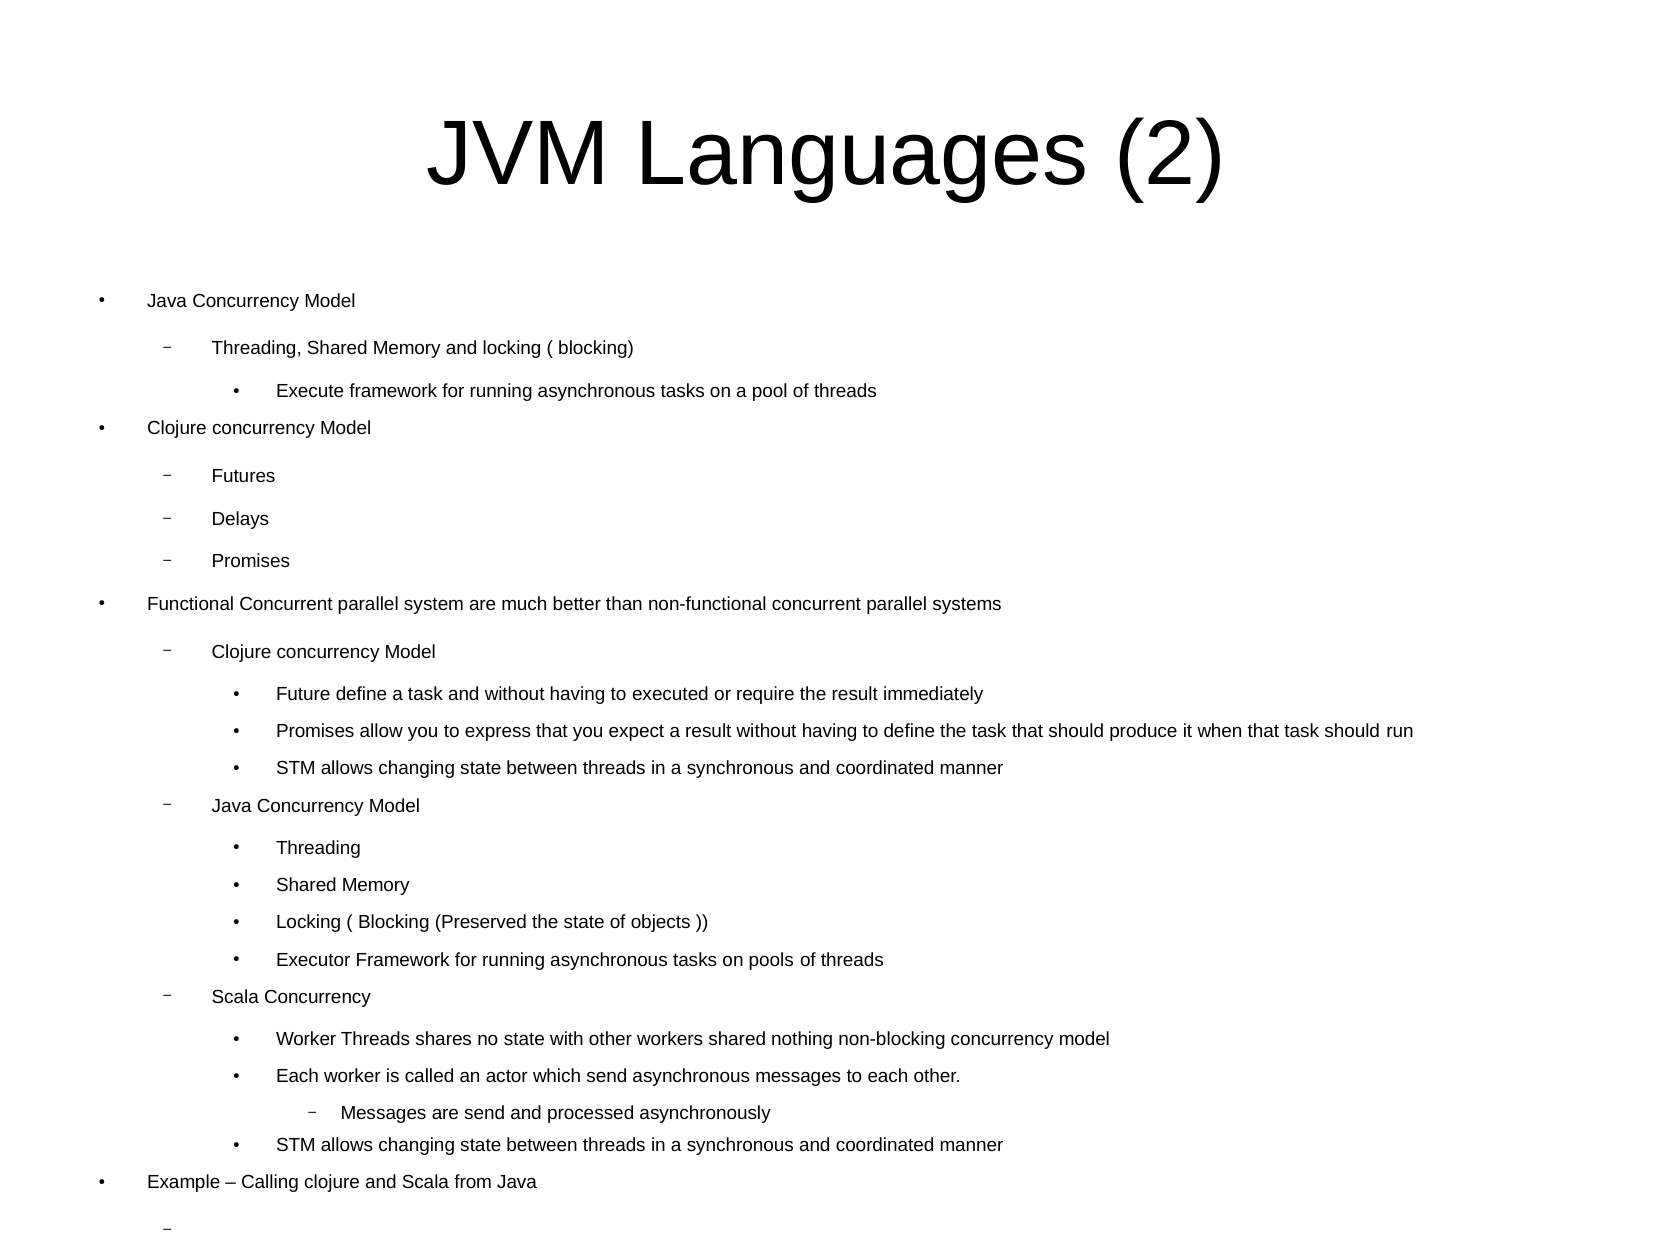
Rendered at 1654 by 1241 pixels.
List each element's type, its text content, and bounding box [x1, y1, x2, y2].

title JVM Languages (2) [82, 49, 1571, 257]
list Java Concurrency Model Threading, Shared Memory and locking ( blocking) Execute framework for running asynchronous tasks on a pool of threads Clojure concurrency Model Futures Delays Promises Functional Concurrent parallel system are much better than non-functional concurrent parallel systems Clojure concurrency Model Future define a task and without having to executed or require the result immediately Promises allow you to express that you expect a result without having to define the task that should produce it when that task should run STM allows changing state between threads in a synchronous and coordinated manner Java Concurrency Model Threading Shared Memory Locking ( Blocking (Preserved the state of objects )) Executor Framework for running asynchronous tasks on pools of threads Scala Concurrency Worker Threads shares no state with other workers shared nothing non-blocking concurrency model Each worker is called an actor which send asynchronous messages to each other. Messages are send and processed asynchronously STM allows changing state between threads in a synchronous and coordinated manner Example – Calling clojure and Scala from Java [82, 290, 1571, 1201]
